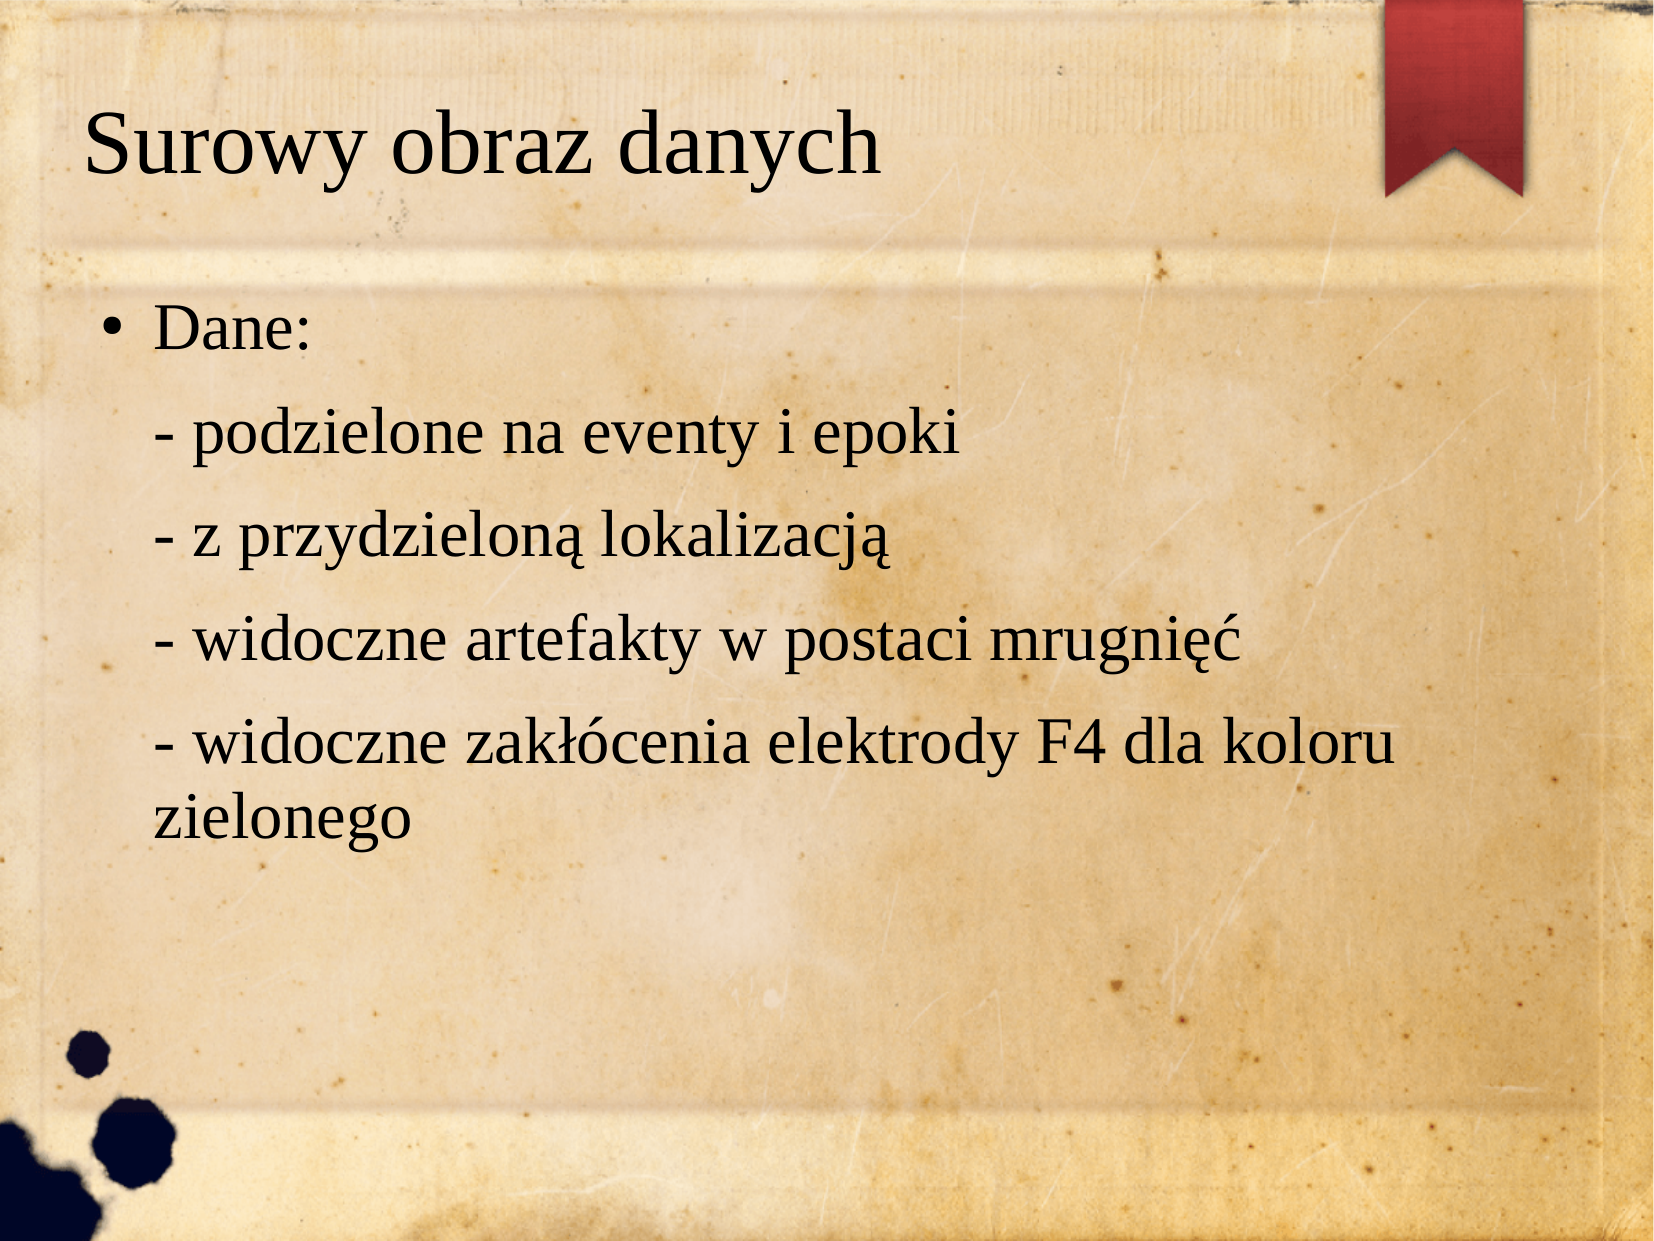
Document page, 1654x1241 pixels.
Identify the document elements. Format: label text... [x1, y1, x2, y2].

title Surowy obraz danych [82, 49, 1347, 237]
list Dane: - podzielone na eventy i epoki - z przydzieloną lokalizacją - widoczne artefakty w postaci mrugnięć - widoczne zakłócenia elektrody F4 dla koloru zielonego [82, 290, 1538, 1010]
picture [0, 0, 1654, 1241]
